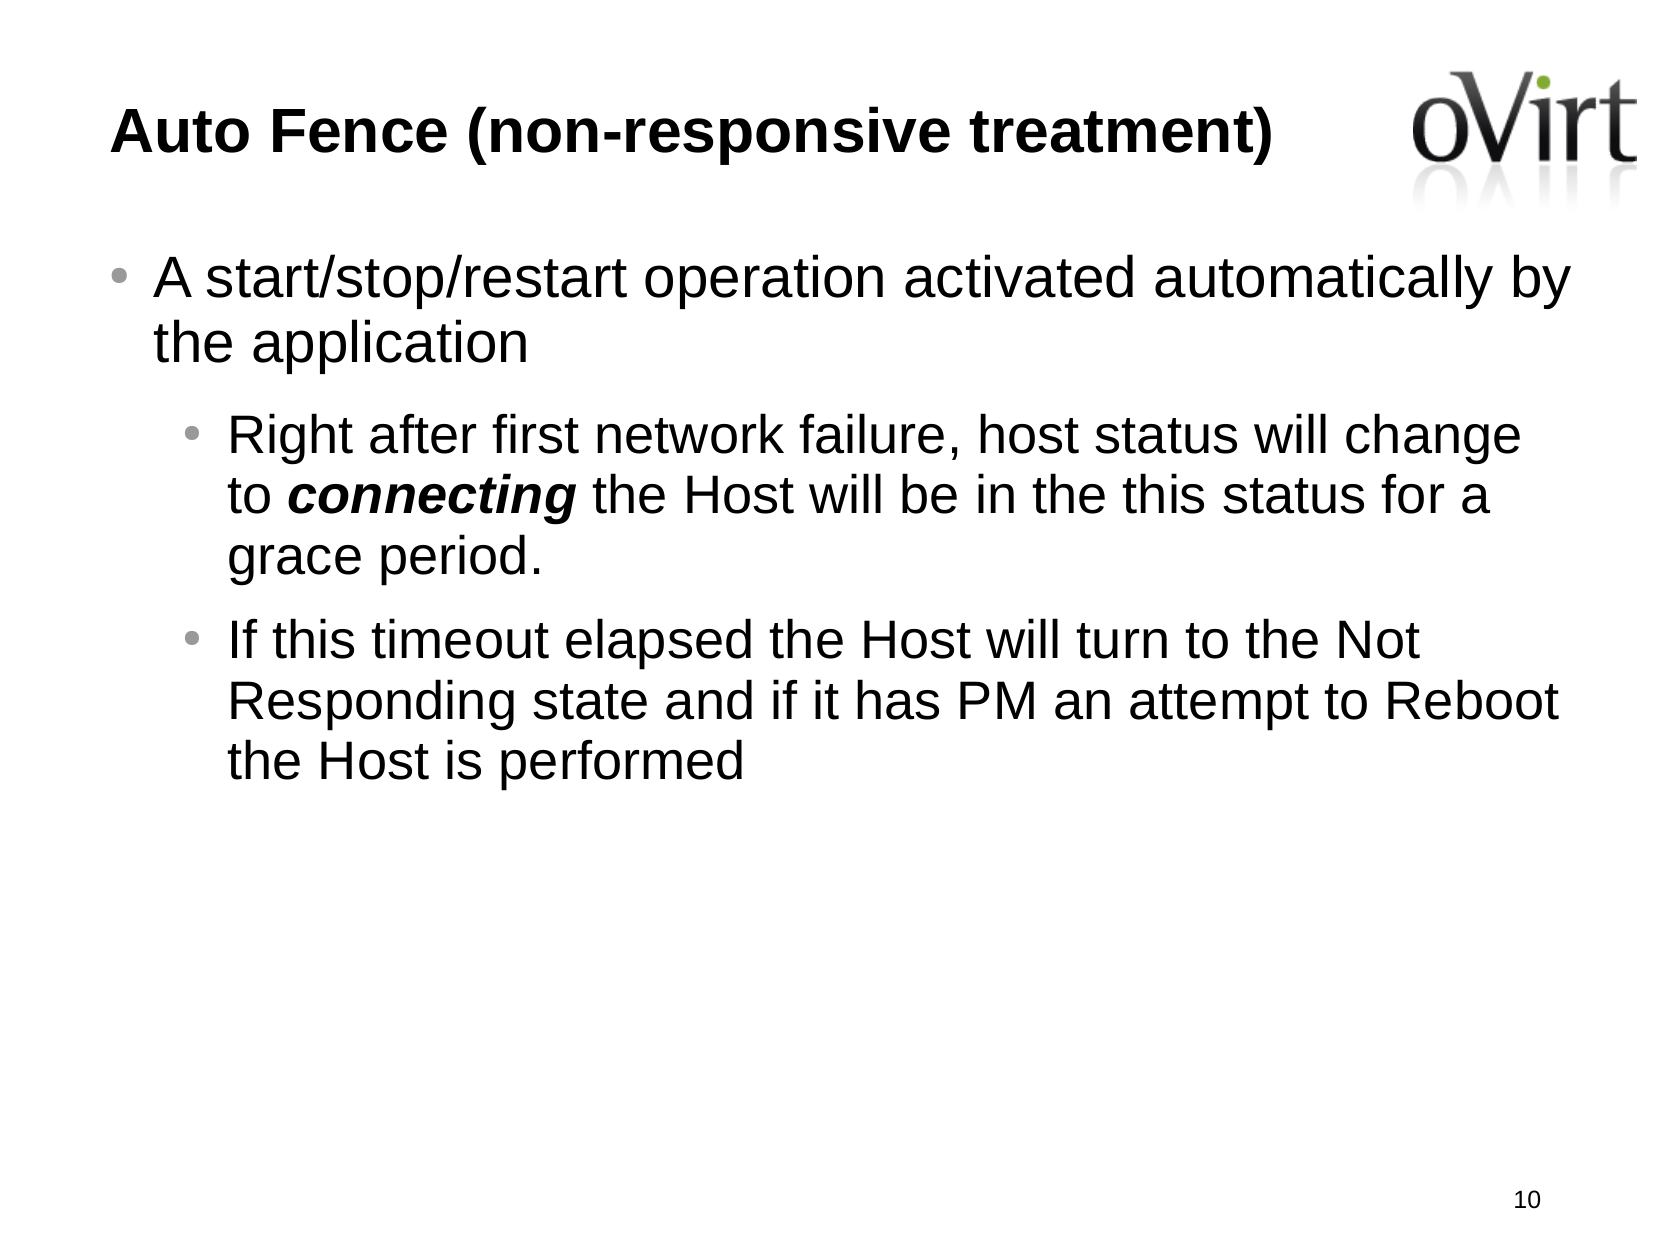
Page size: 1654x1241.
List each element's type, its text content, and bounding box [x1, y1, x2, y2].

list A start/stop/restart operation activated automatically by the application Right after first network failure, host status will change to connecting the Host will be in the this status for a grace period. If this timeout elapsed the Host will turn to the Not Responding state and if it has PM an attempt to Reboot the Host is performed [93, 244, 1583, 1039]
title Auto Fence (non-responsive treatment) [82, 37, 1303, 226]
picture [1413, 63, 1637, 212]
